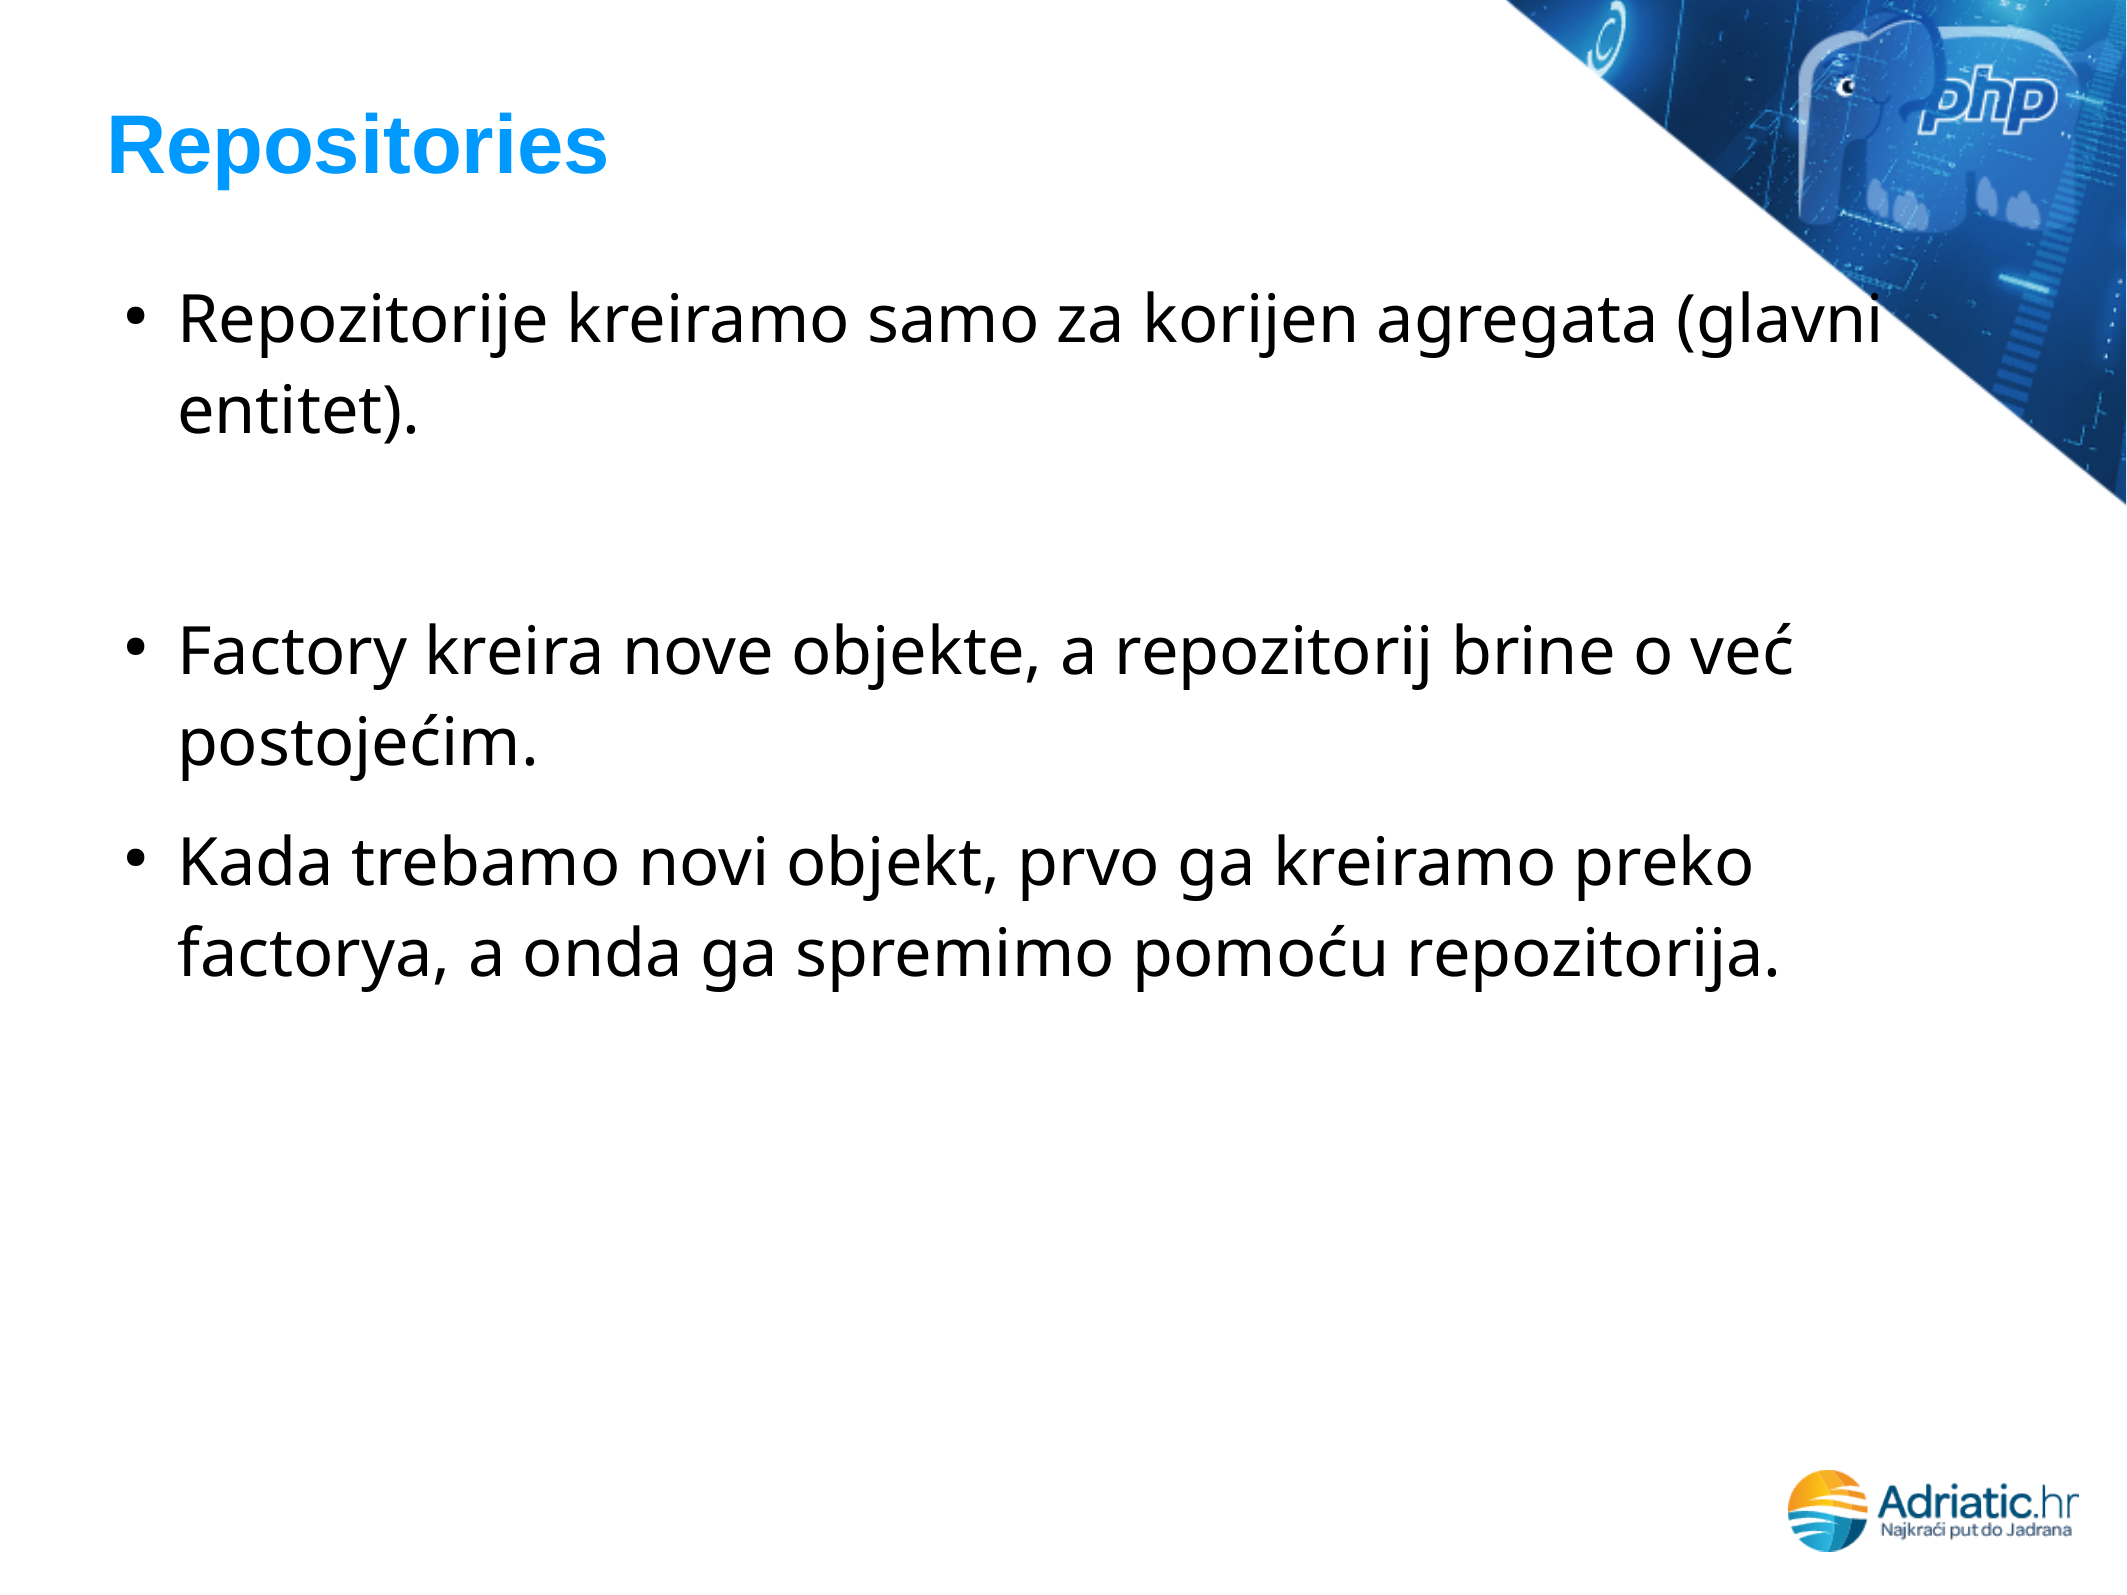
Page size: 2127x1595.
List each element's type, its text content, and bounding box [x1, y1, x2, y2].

picture [1505, 0, 2127, 625]
list Repozitorije kreiramo samo za korijen agregata (glavni entitet). Factory kreira nove objekte, a repozitorij brine o već postojećim. Kada trebamo novi objekt, prvo ga kreiramo preko factorya, a onda ga spremimo pomoću repozitorija. [106, 271, 2020, 1453]
picture [1788, 1470, 2079, 1552]
title Repositories [106, 70, 1630, 219]
